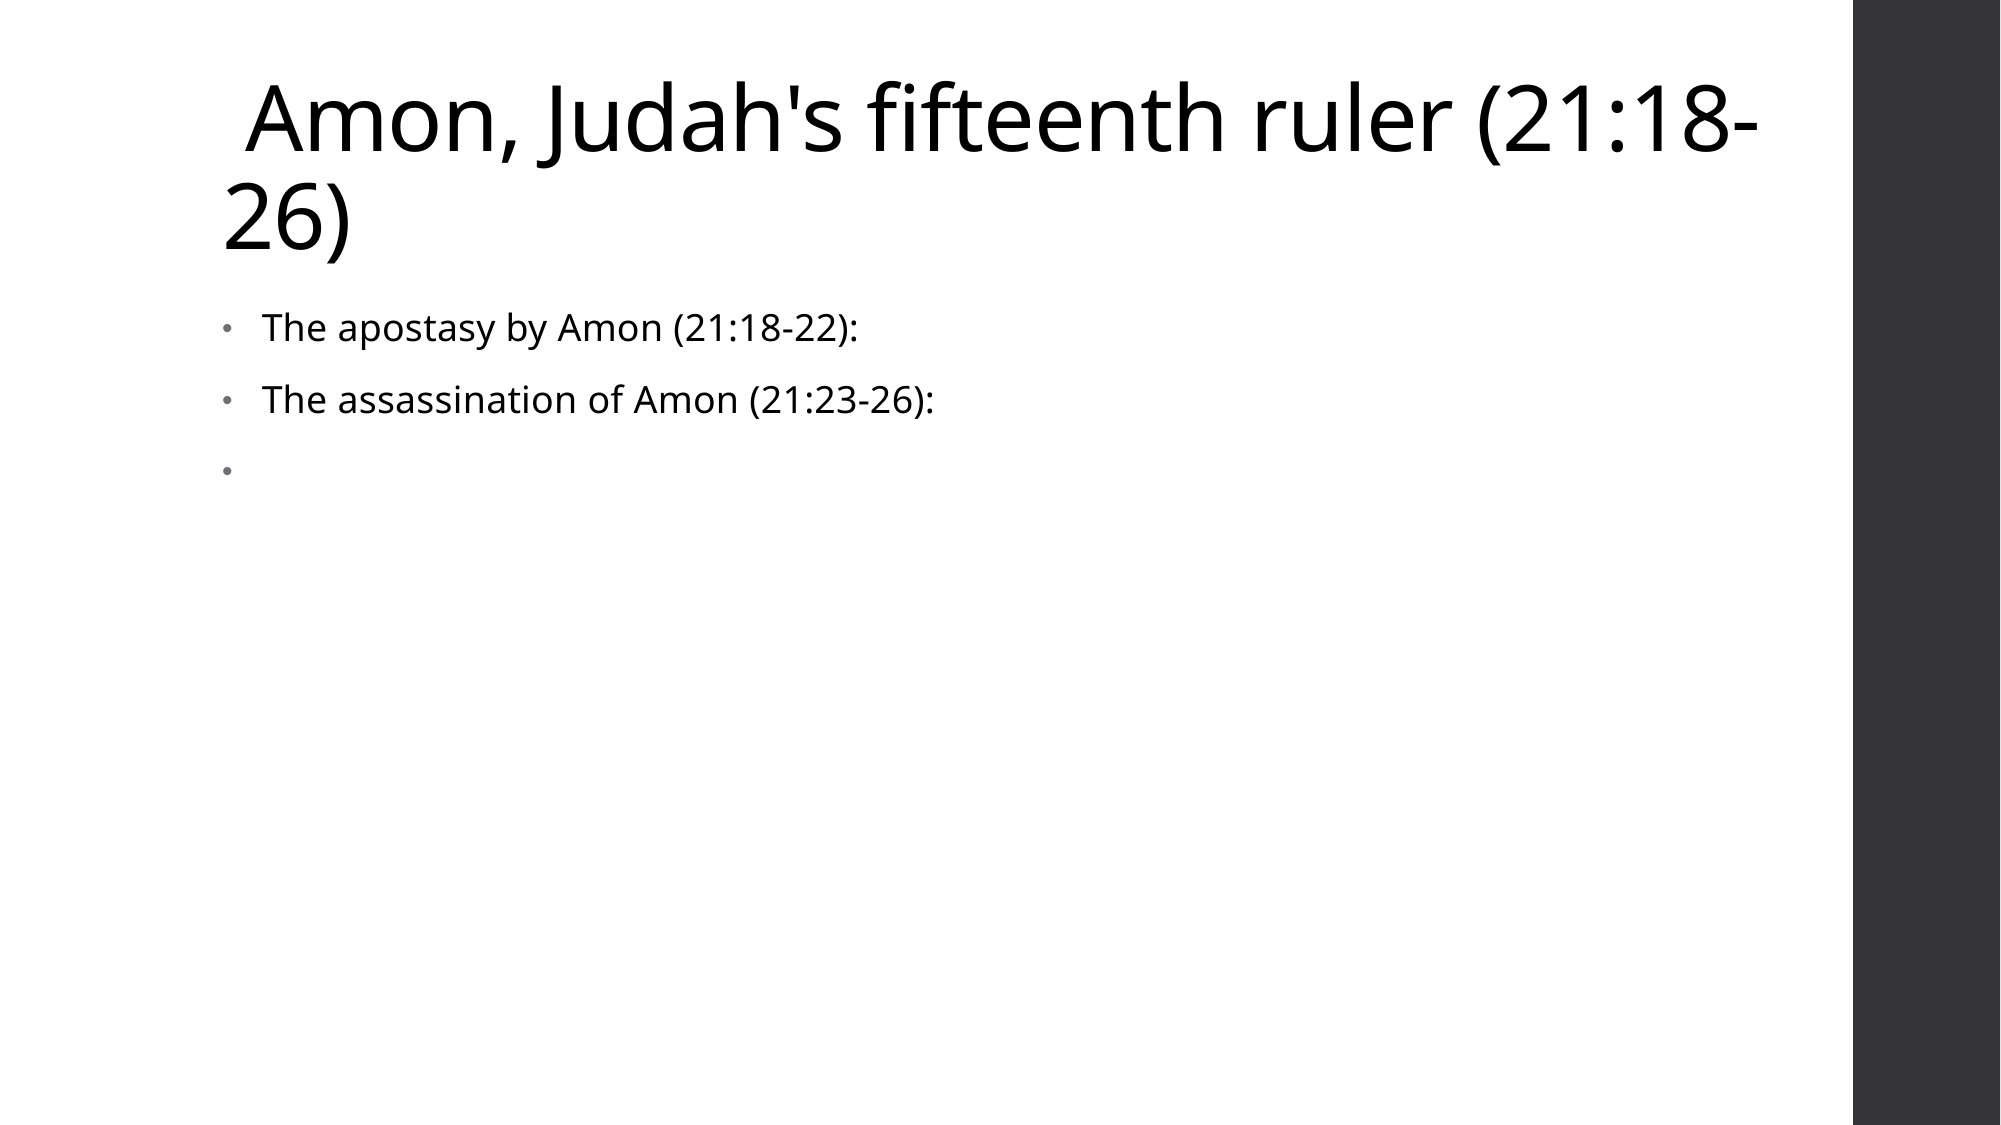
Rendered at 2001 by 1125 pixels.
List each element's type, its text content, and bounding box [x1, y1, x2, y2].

list The apostasy by Amon (21:18-22): The assassination of Amon (21:23-26): [206, 299, 1617, 1014]
title Amon, Judah's fifteenth ruler (21:18-26) [206, 60, 1797, 278]
